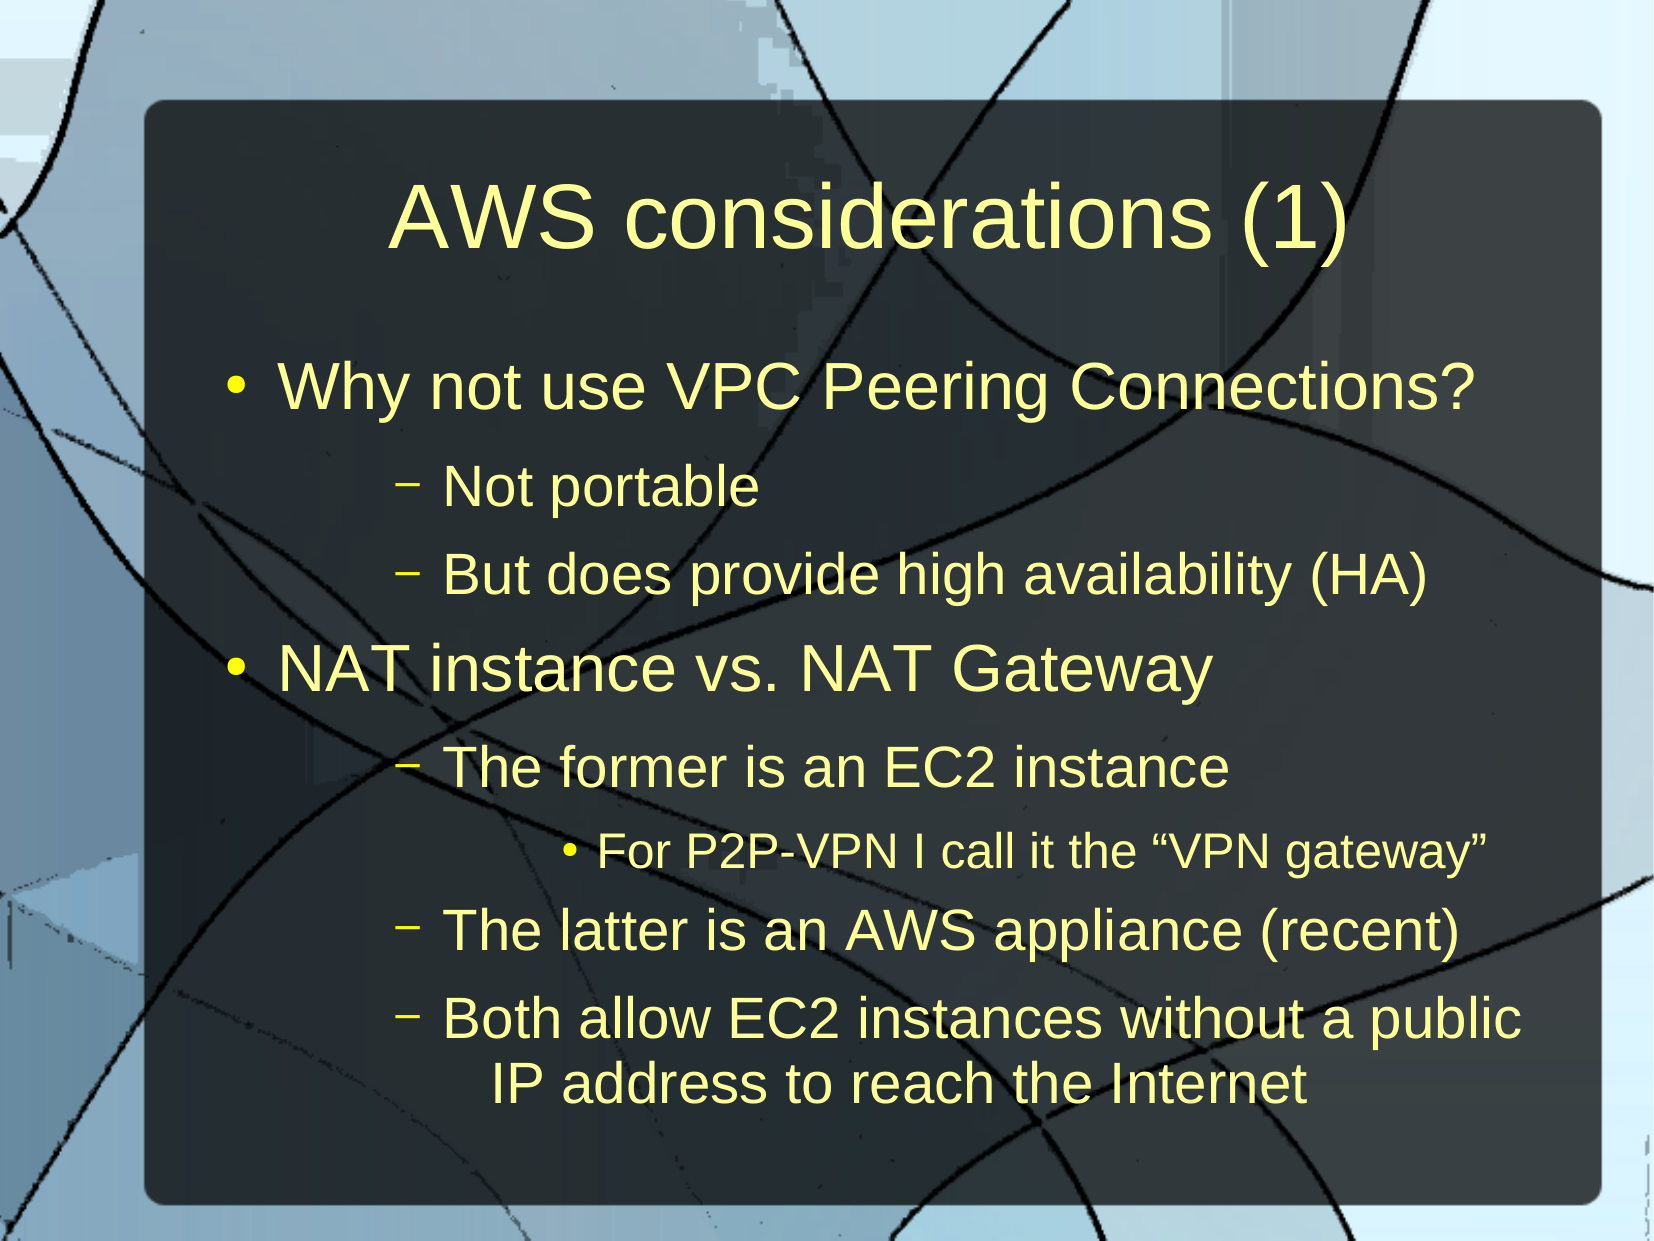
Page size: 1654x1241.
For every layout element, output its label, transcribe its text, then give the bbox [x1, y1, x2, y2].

list Why not use VPC Peering Connections? Not portable But does provide high availability (HA) NAT instance vs. NAT Gateway The former is an EC2 instance For P2P-VPN I call it the “VPN gateway” The latter is an AWS appliance (recent) Both allow EC2 instances without a public IP address to reach the Internet [206, 349, 1571, 1116]
picture [0, 0, 1654, 1241]
title AWS considerations (1) [159, 108, 1583, 325]
